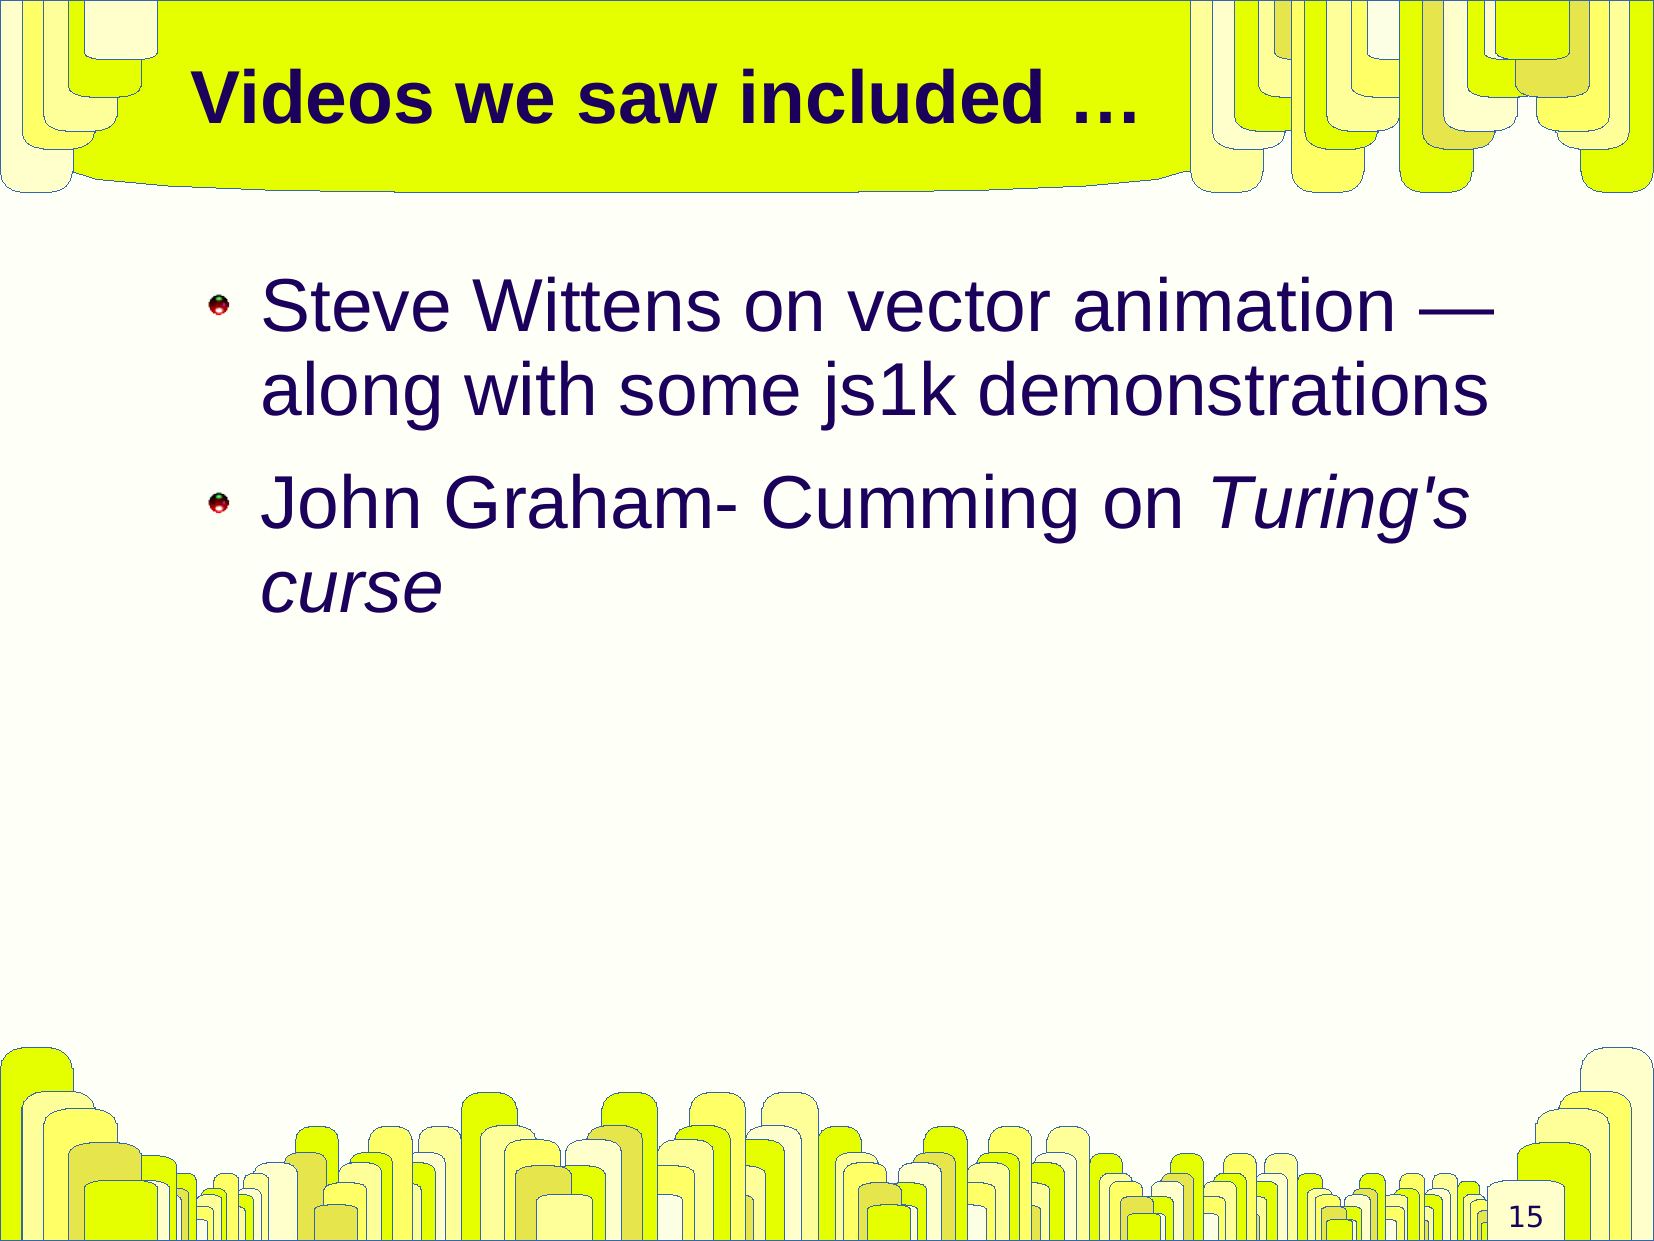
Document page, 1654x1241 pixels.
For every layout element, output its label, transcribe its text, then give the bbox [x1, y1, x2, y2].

title Videos we saw included … [176, 22, 1158, 172]
list Steve Wittens on vector animation — along with some js1k demonstrations John Graham- Cumming on Turing's curse [118, 263, 1531, 983]
